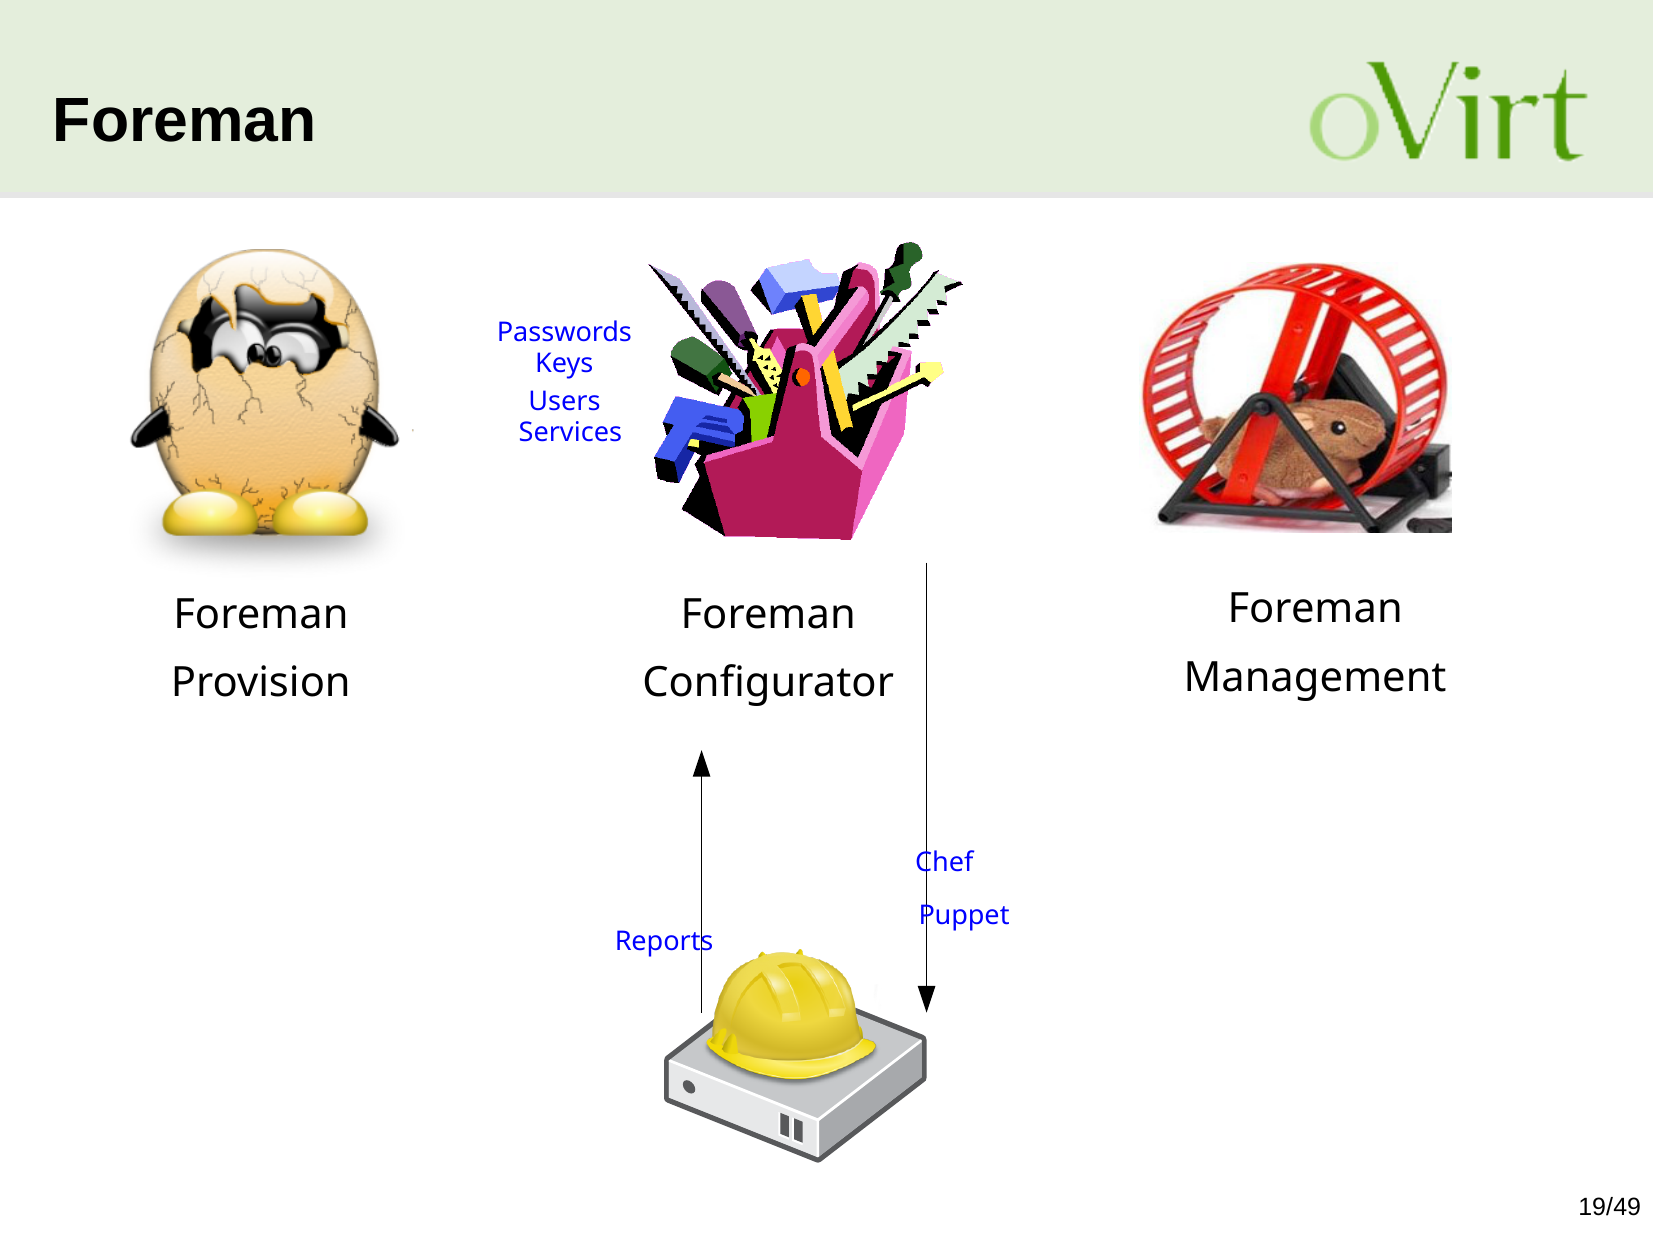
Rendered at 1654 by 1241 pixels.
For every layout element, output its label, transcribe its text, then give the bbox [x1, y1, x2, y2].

picture [664, 949, 927, 1163]
picture [1289, 36, 1613, 181]
text_box Users [470, 375, 647, 424]
picture [1139, 262, 1452, 533]
text_box Keys [470, 338, 647, 375]
text_box Foreman Management [1156, 573, 1474, 708]
picture [101, 248, 433, 580]
picture [647, 239, 965, 542]
text_box Services [476, 407, 647, 456]
title Foreman [52, 14, 1330, 154]
text_box Foreman Configurator [609, 579, 927, 713]
text_box Chef [869, 836, 1020, 885]
text_box Reports [589, 915, 740, 964]
text_box Passwords [470, 306, 647, 338]
text_box Foreman Provision [102, 579, 420, 713]
text_box Puppet [889, 889, 1040, 938]
